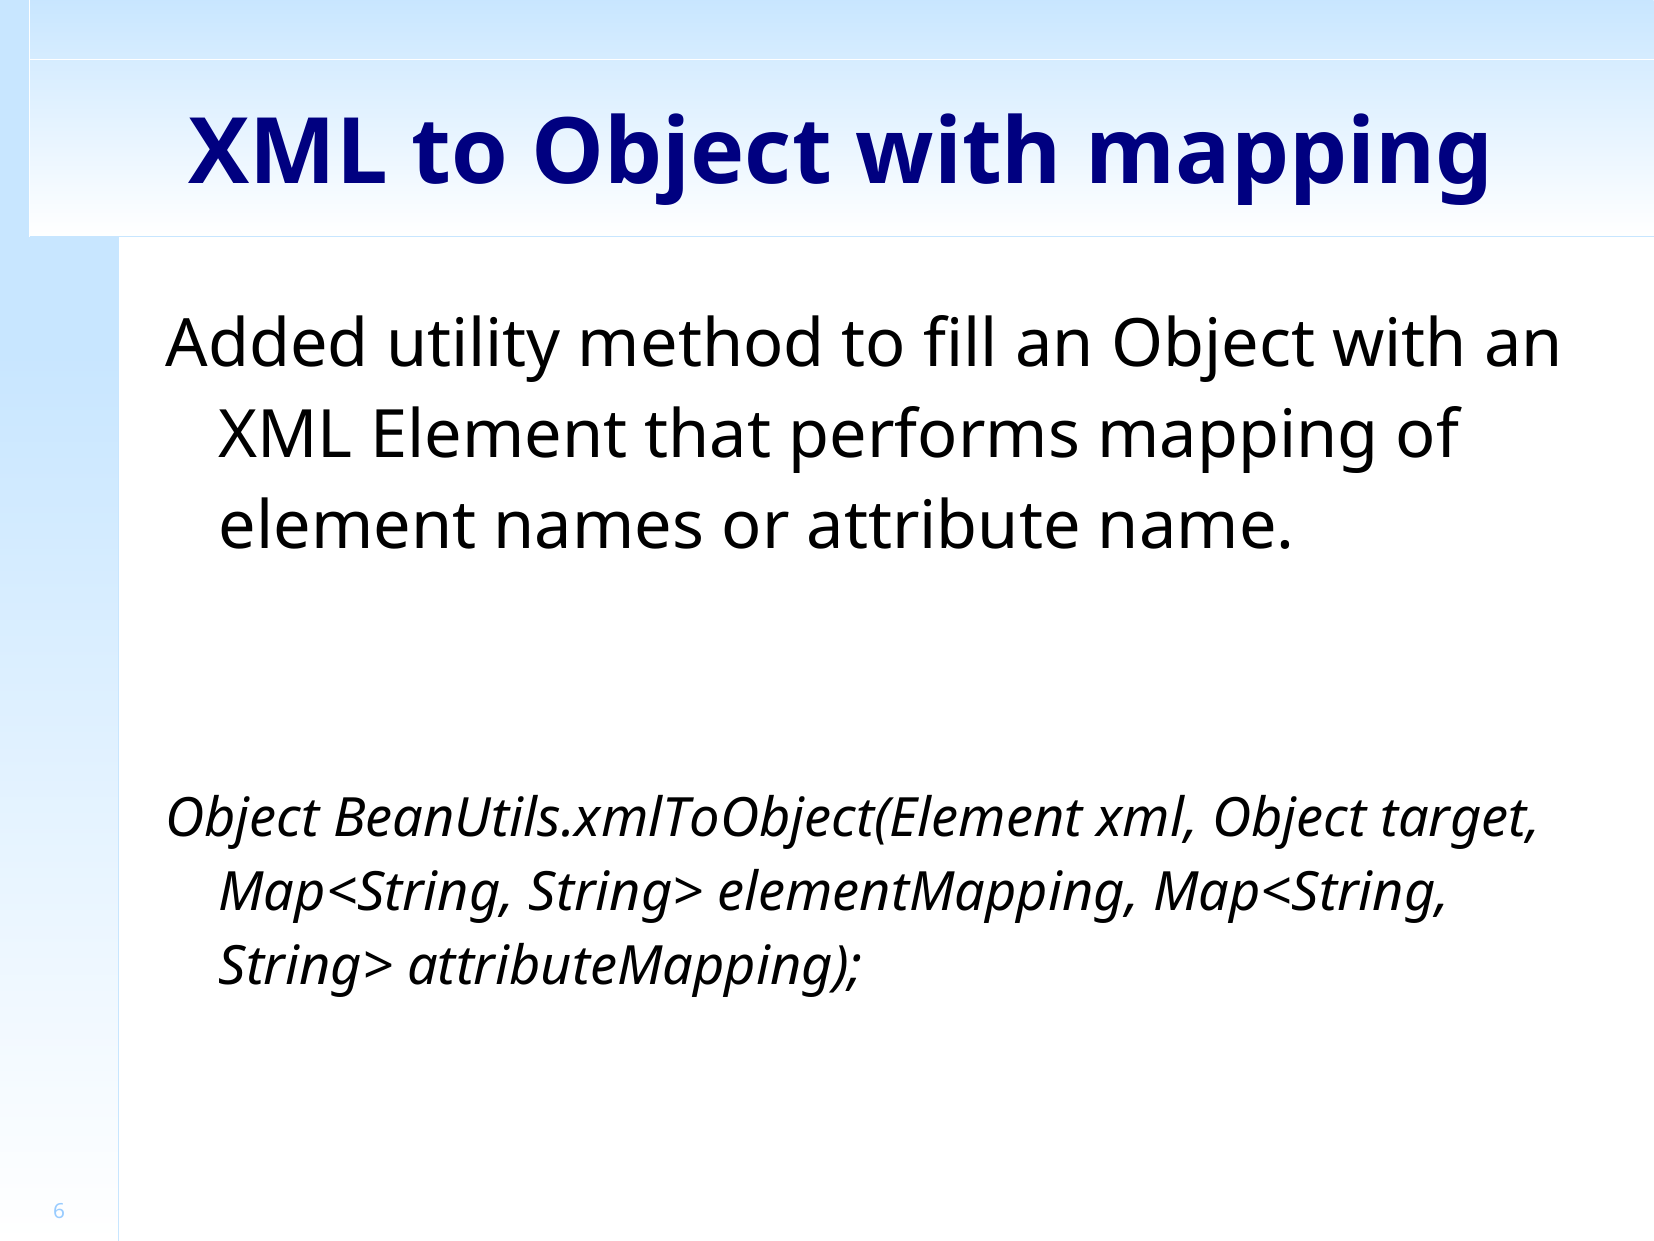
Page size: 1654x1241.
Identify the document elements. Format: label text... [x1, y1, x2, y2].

title XML to Object with mapping [29, 59, 1654, 237]
list Added utility method to fill an Object with an XML Element that performs mapping of element names or attribute name. Object BeanUtils.xmlToObject(Element xml, Object target, Map<String, String> elementMapping, Map<String, String> attributeMapping); [147, 295, 1625, 1182]
